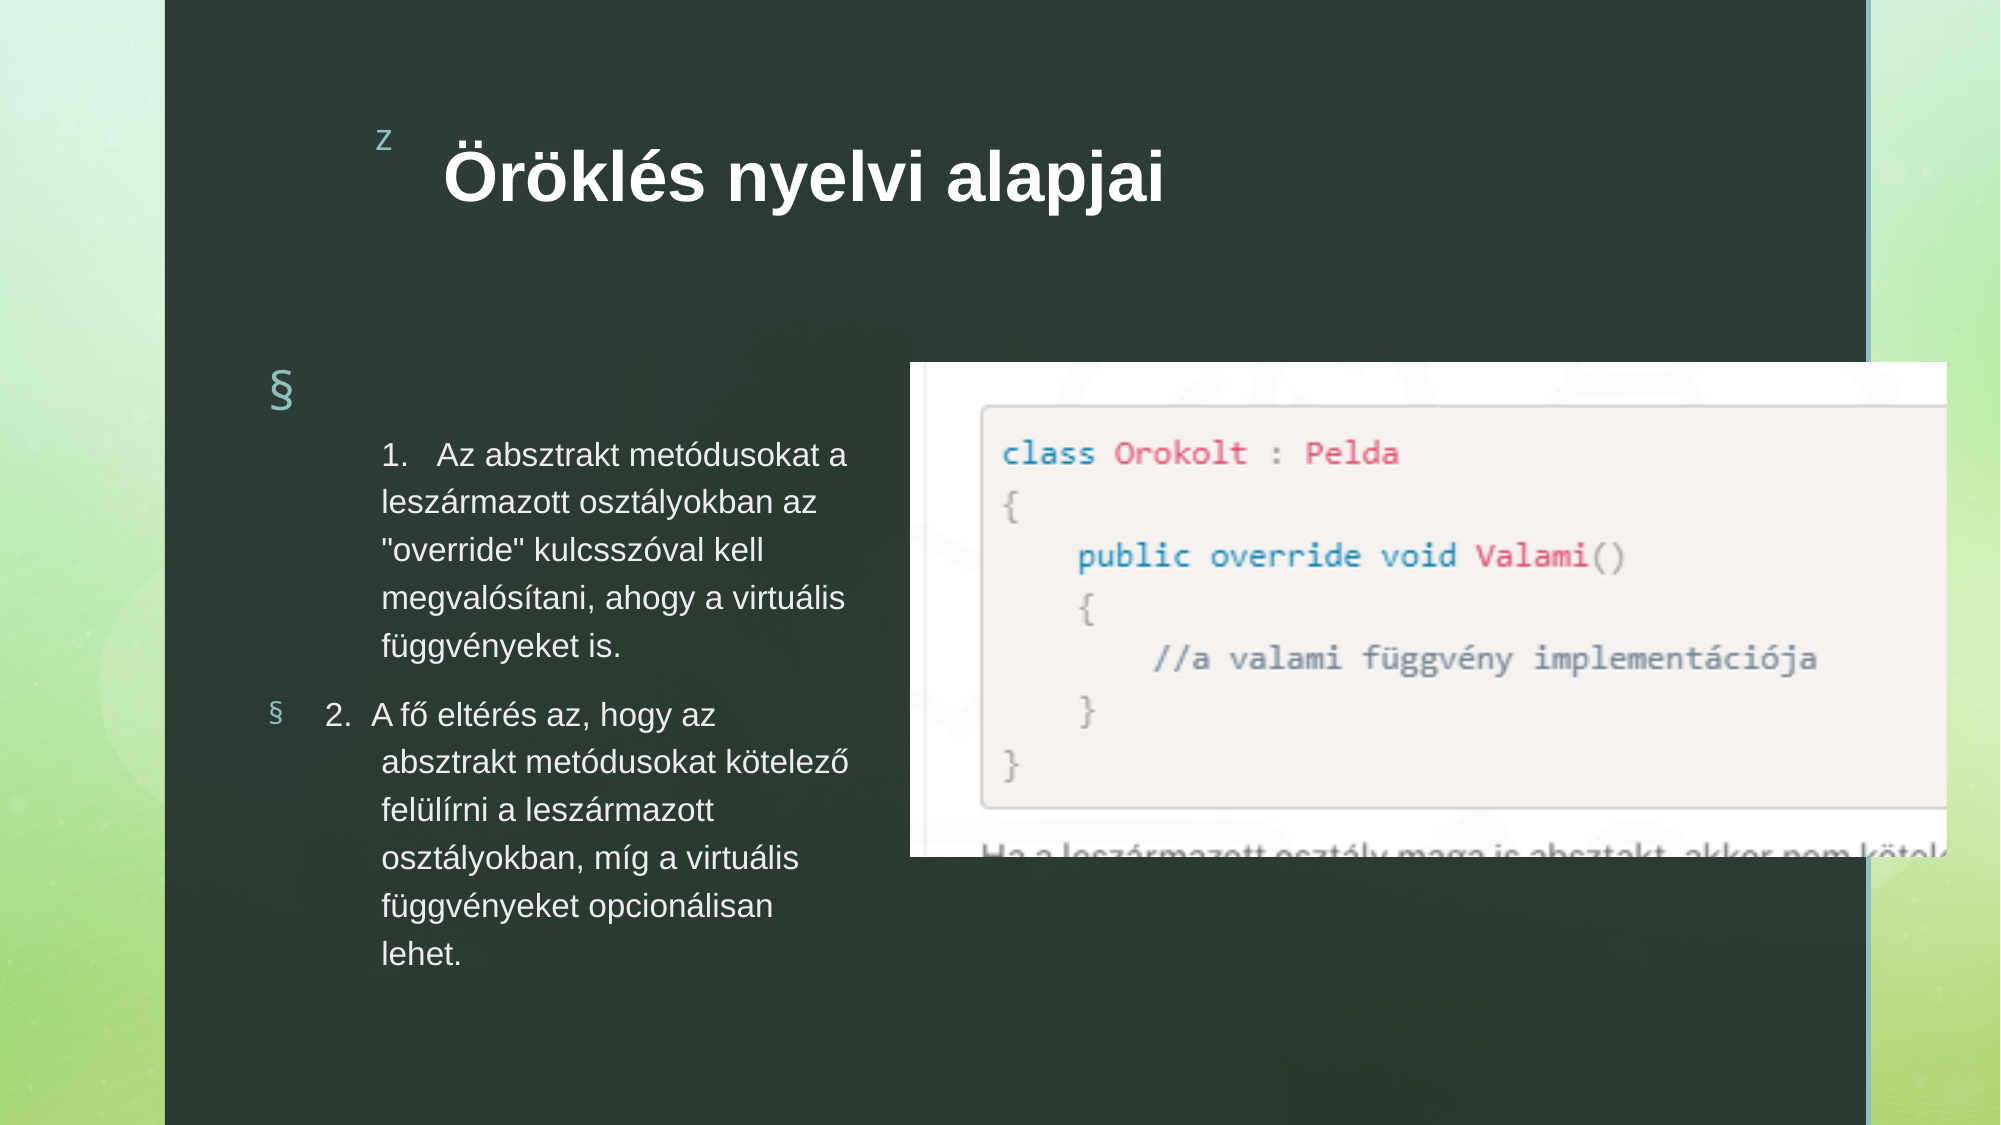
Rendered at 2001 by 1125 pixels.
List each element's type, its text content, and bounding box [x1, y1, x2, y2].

title Öröklés nyelvi alapjai [428, 132, 1734, 310]
picture [910, 362, 1947, 857]
list 1. Az absztrakt metódusokat a leszármazott osztályokban az "override" kulcsszóval kell megvalósítani, ahogy a virtuális függvényeket is. 2. A fő eltérés az, hogy az absztrakt metódusokat kötelező felülírni a leszármazott osztályokban, míg a virtuális függvényeket opcionálisan lehet. [253, 328, 869, 985]
